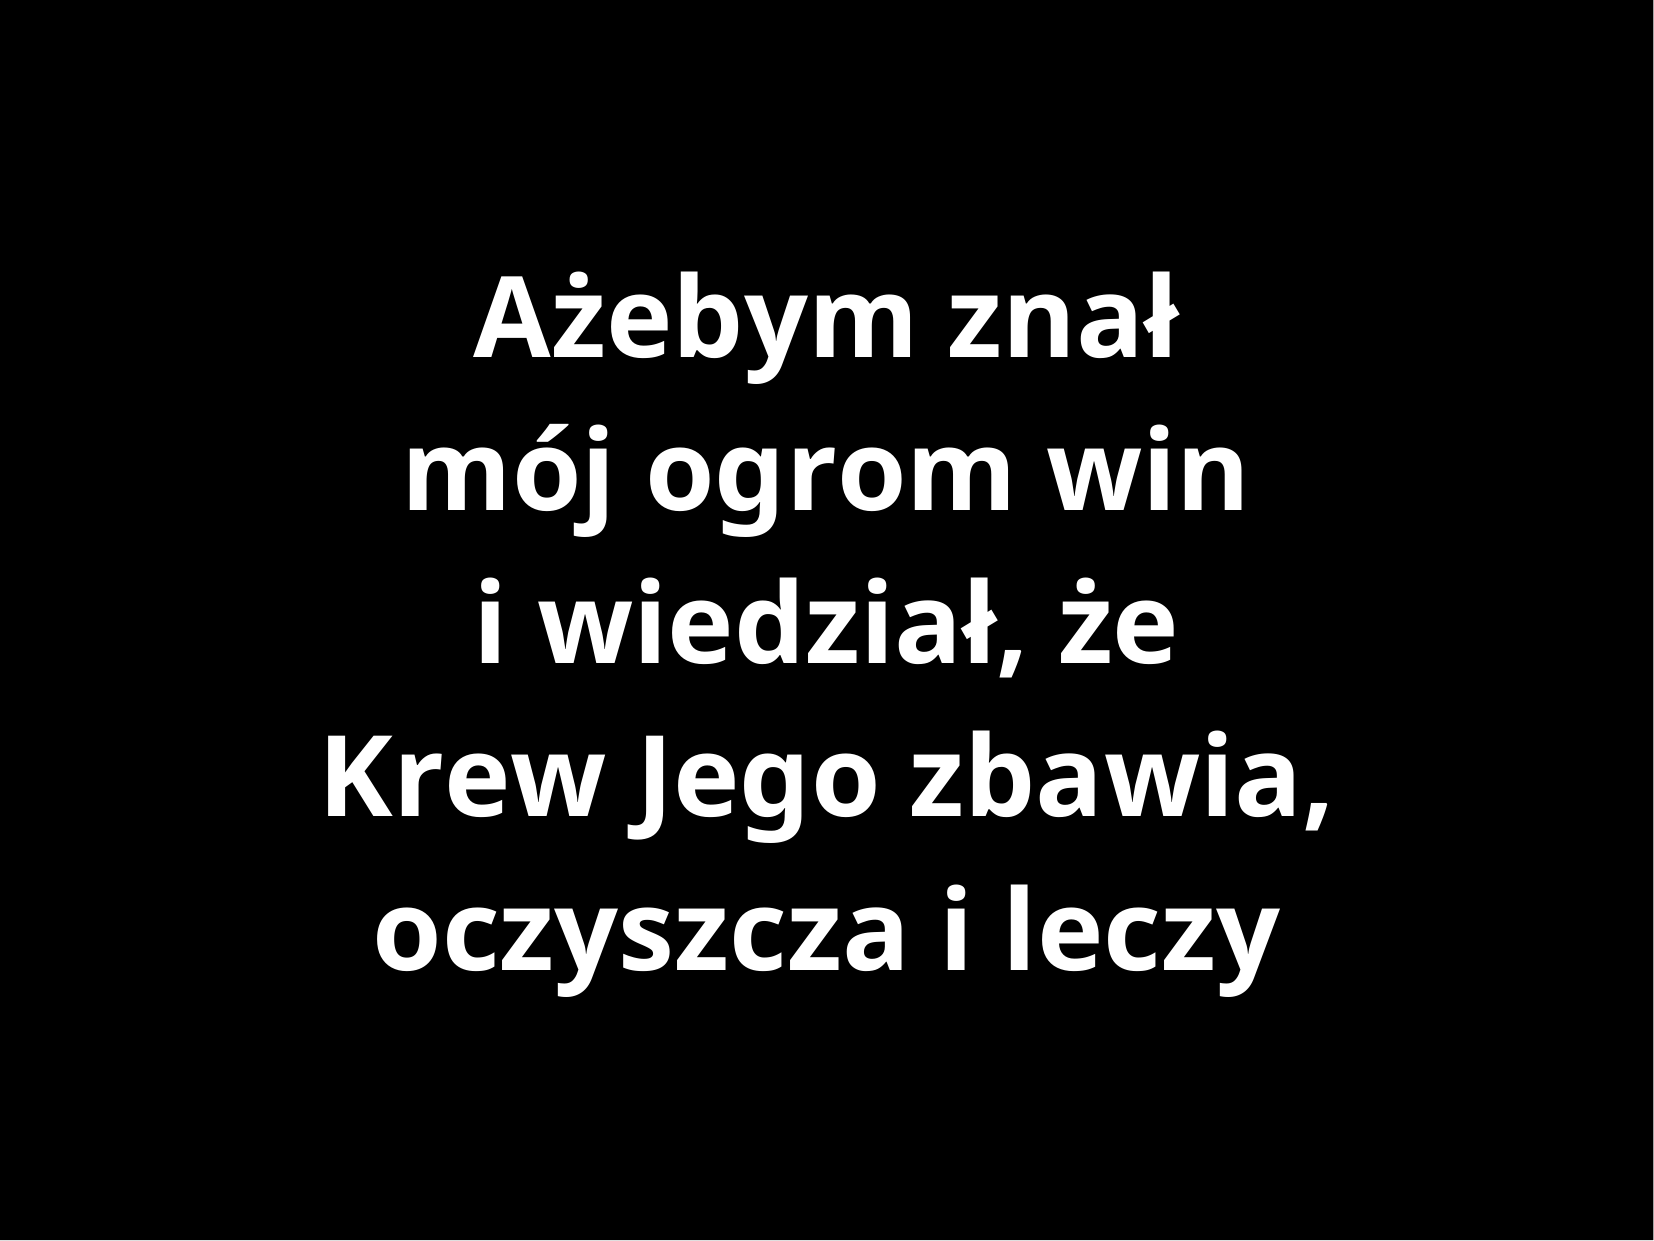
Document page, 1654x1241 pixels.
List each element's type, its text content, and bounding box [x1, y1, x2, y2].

title Ażebym znał mój ogrom win i wiedział, że Krew Jego zbawia, oczyszcza i leczy [0, 0, 1654, 1241]
